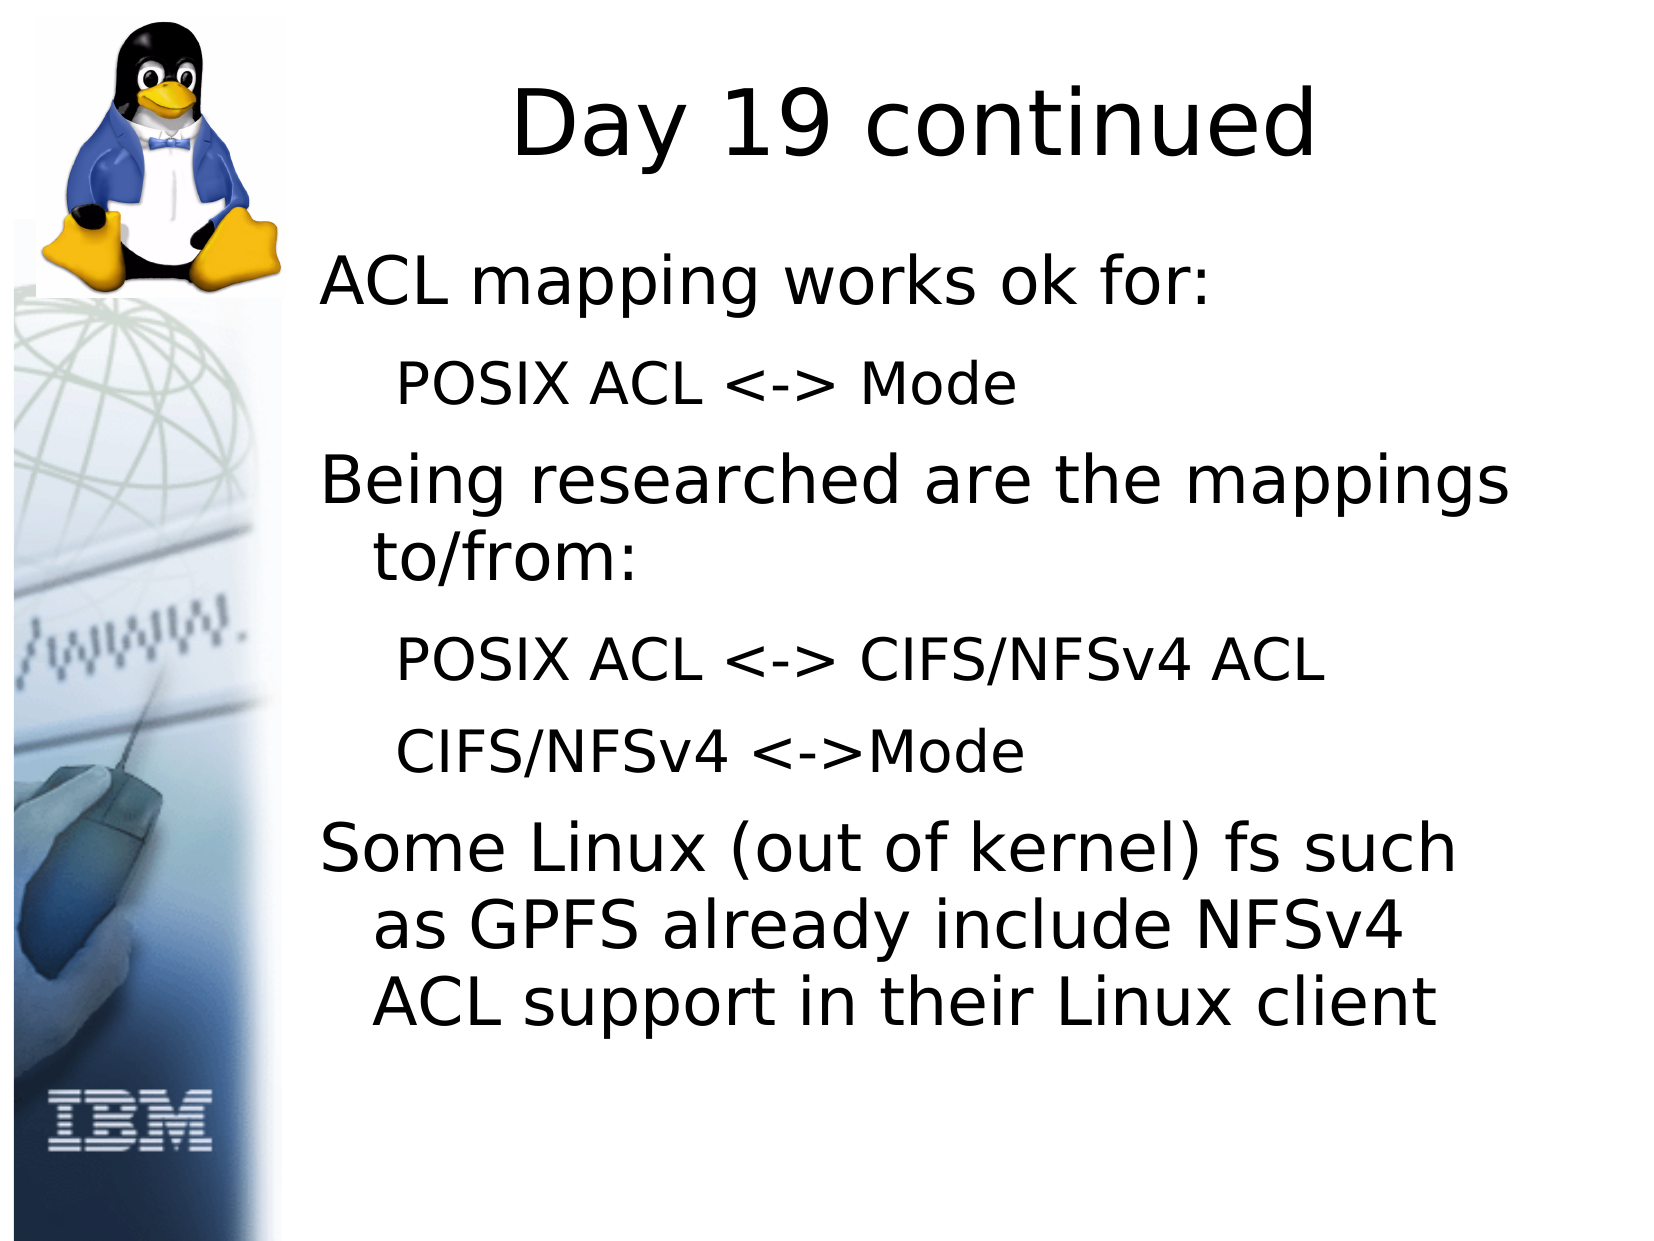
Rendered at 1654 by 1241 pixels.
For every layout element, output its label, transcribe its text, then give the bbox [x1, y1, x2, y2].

list ACL mapping works ok for: POSIX ACL <-> Mode Being researched are the mappings to/from: POSIX ACL <-> CIFS/NFSv4 ACL CIFS/NFSv4 <->Mode Some Linux (out of kernel) fs such as GPFS already include NFSv4 ACL support in their Linux client [301, 243, 1520, 1182]
title Day 19 continued [301, 39, 1528, 209]
